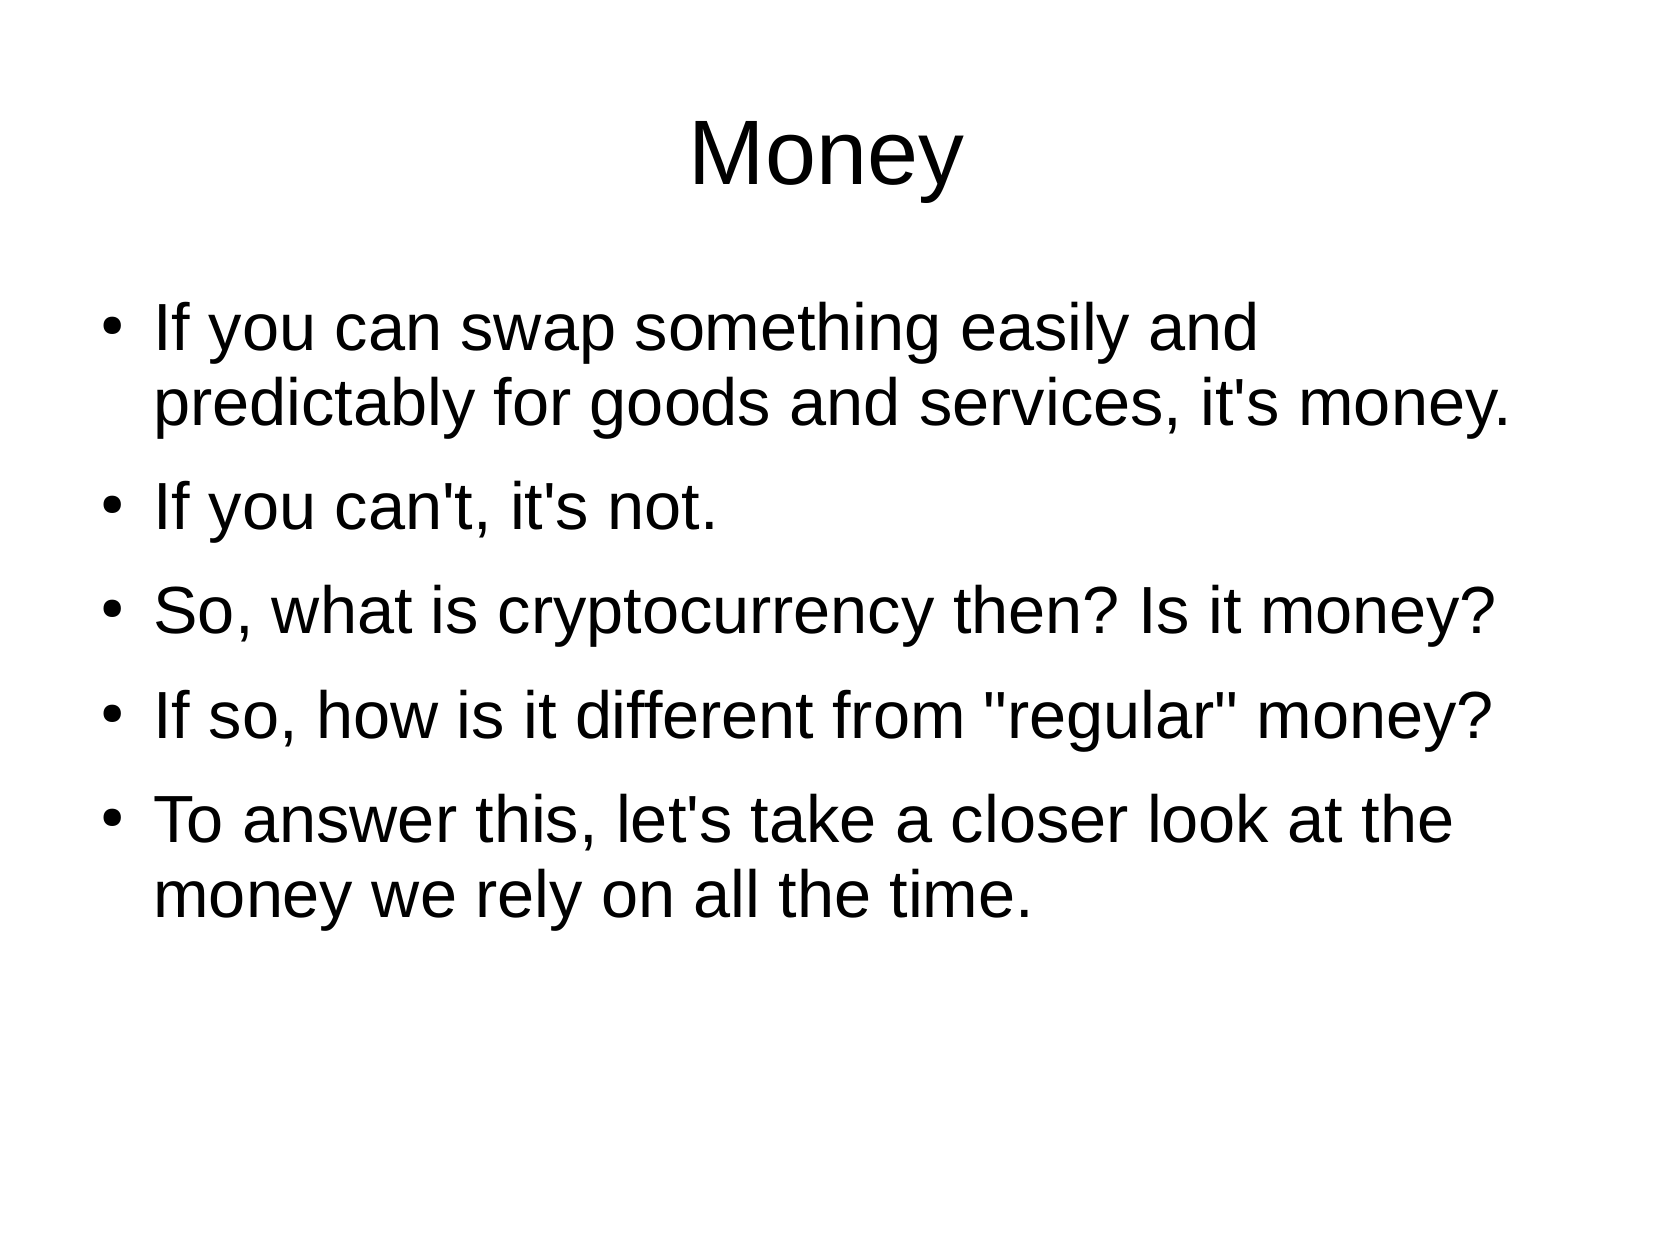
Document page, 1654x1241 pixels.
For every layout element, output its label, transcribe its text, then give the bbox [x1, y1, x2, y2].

title Money [82, 49, 1571, 257]
list If you can swap something easily and predictably for goods and services, it's money. If you can't, it's not. So, what is cryptocurrency then? Is it money? If so, how is it different from "regular" money? To answer this, let's take a closer look at the money we rely on all the time. [82, 290, 1571, 1010]
